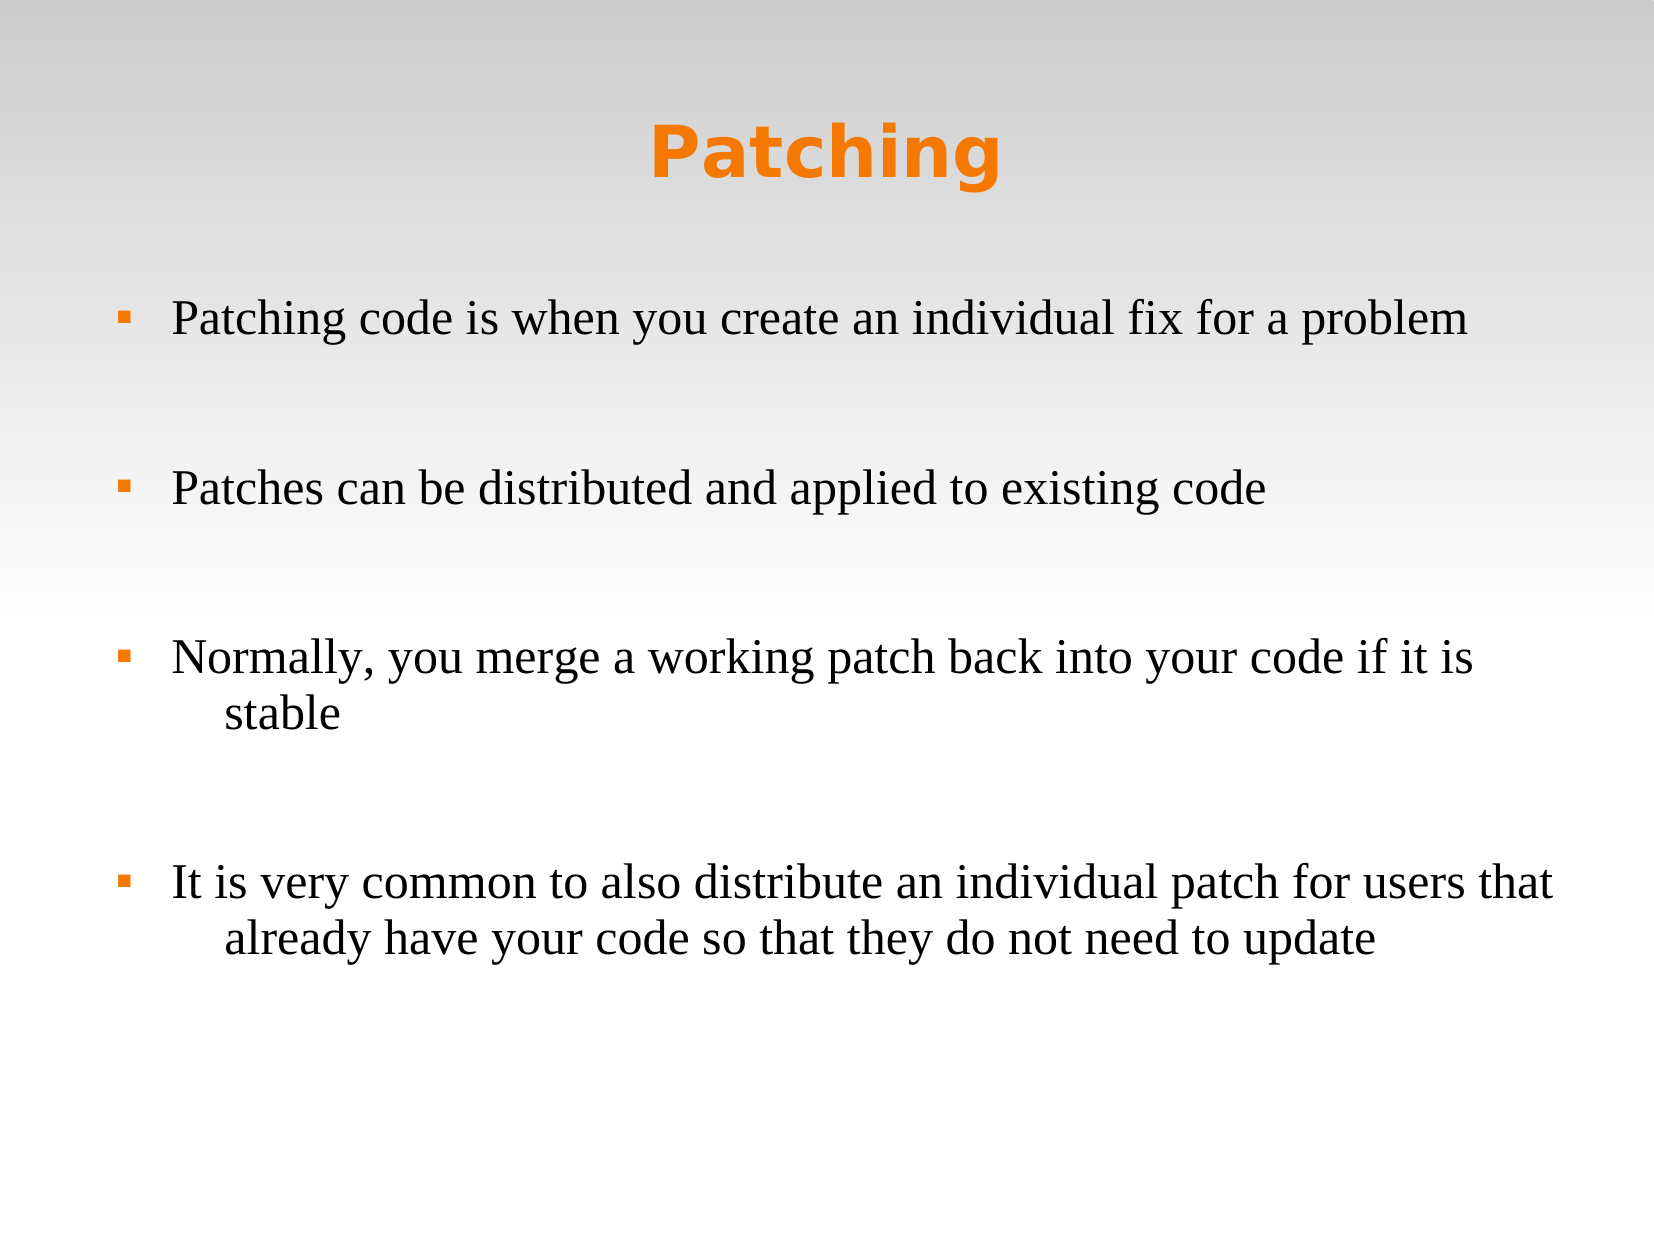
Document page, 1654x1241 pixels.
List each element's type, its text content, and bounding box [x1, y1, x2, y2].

title Patching [82, 49, 1571, 257]
list Patching code is when you create an individual fix for a problem Patches can be distributed and applied to existing code Normally, you merge a working patch back into your code if it is stable It is very common to also distribute an individual patch for users that already have your code so that they do not need to update [82, 290, 1571, 1109]
